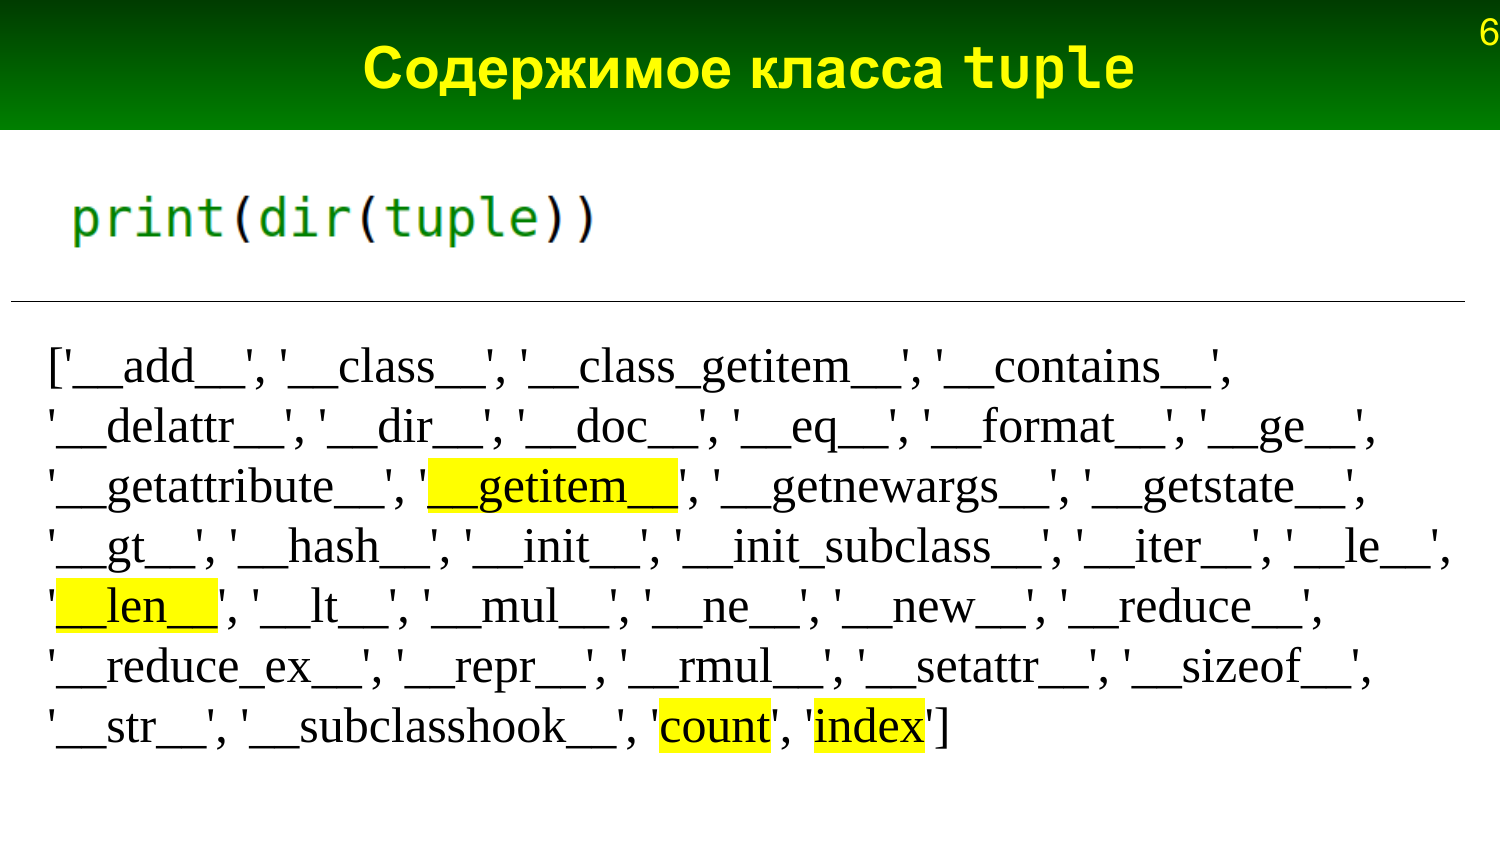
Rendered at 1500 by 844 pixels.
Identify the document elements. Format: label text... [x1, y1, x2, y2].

title Содержимое класса tuple [75, 11, 1426, 119]
picture [59, 171, 608, 269]
text_box ['__add__', '__class__', '__class_getitem__', '__contains__', '__delattr__', '__dir__', '__doc__', '__eq__', '__format__', '__ge__', '__getattribute__', '__getitem__', '__getnewargs__', '__getstate__', '__gt__', '__hash__', '__init__', '__init_subclass__', '__iter__', '__le__', '__len__', '__lt__', '__mul__', '__ne__', '__new__', '__reduce__', '__reduce_ex__', '__repr__', '__rmul__', '__setattr__', '__sizeof__', '__str__', '__subclasshook__', 'count', 'index'] [47, 324, 1477, 821]
